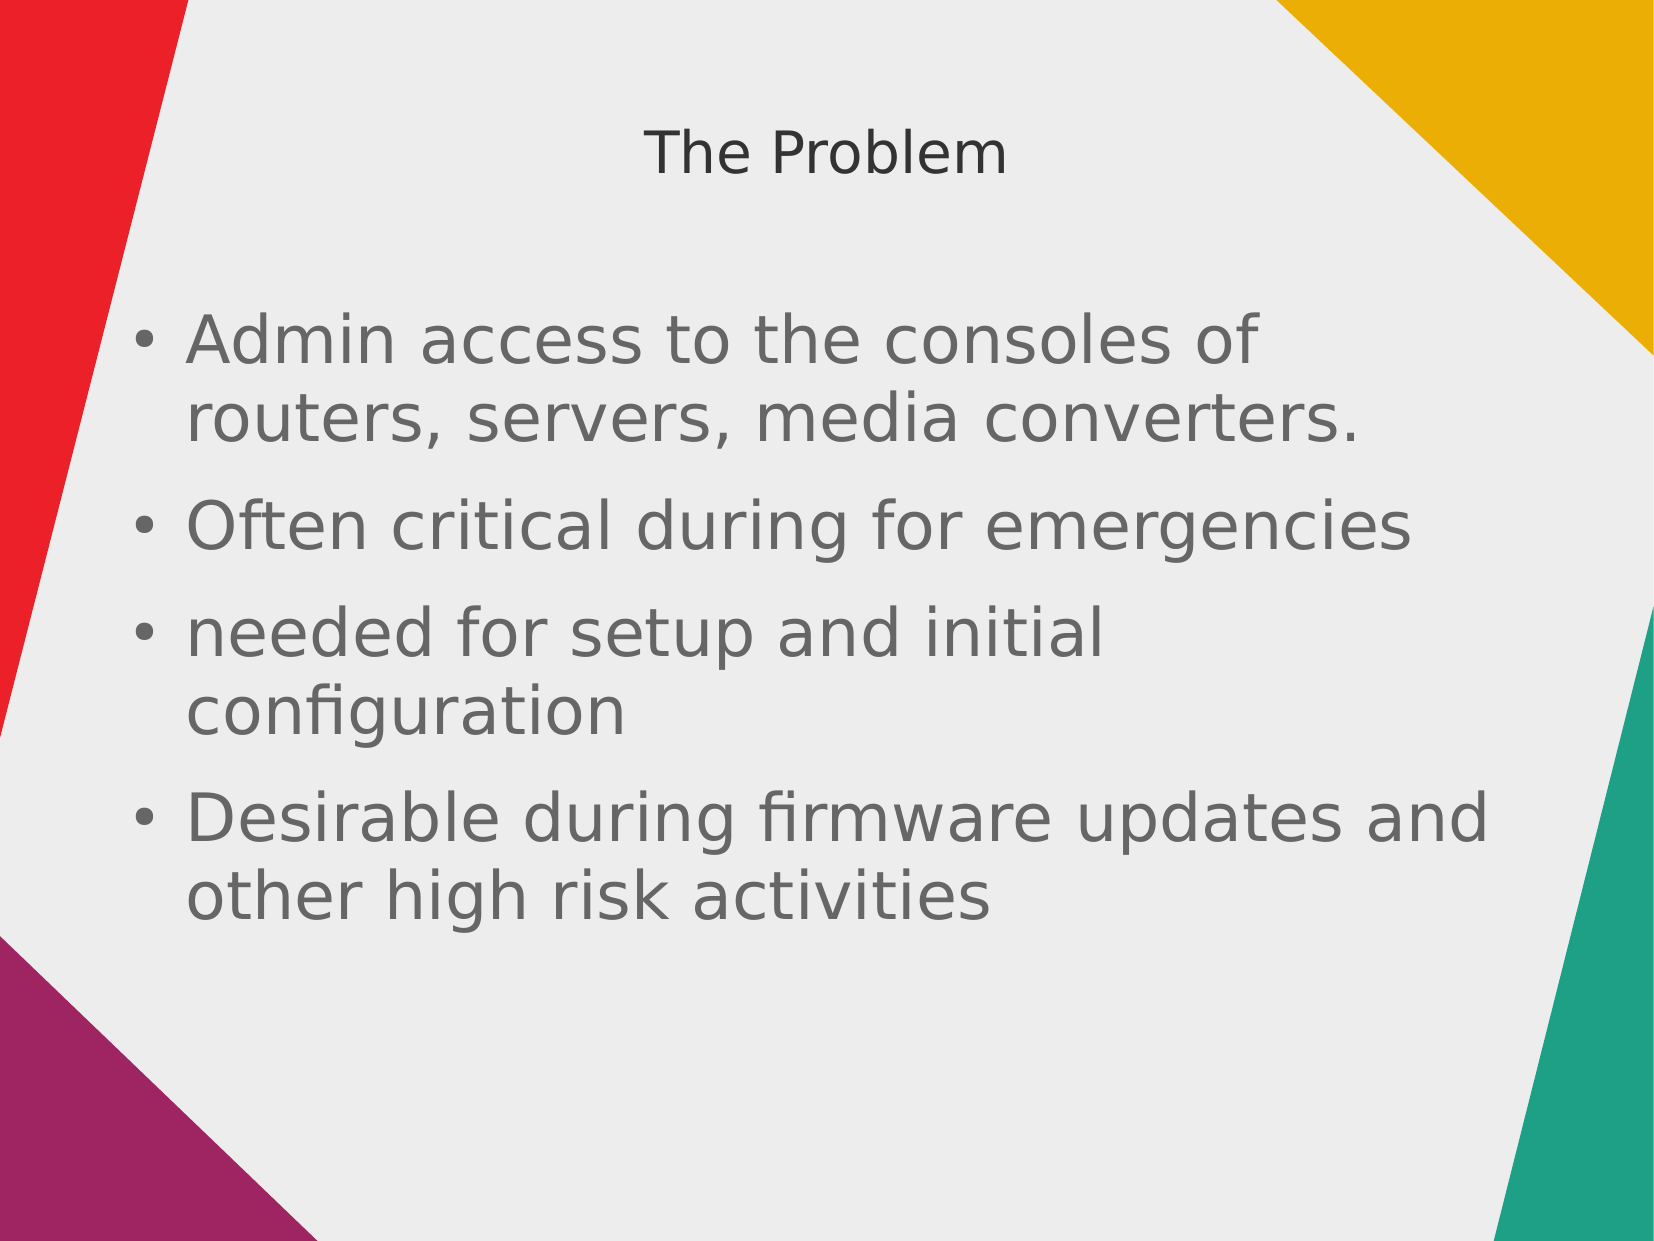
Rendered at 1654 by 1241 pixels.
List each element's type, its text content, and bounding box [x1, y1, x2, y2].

list Admin access to the consoles of routers, servers, media converters. Often critical during for emergencies needed for setup and initial configuration Desirable during firmware updates and other high risk activities [114, 302, 1539, 1033]
title The Problem [82, 49, 1571, 257]
